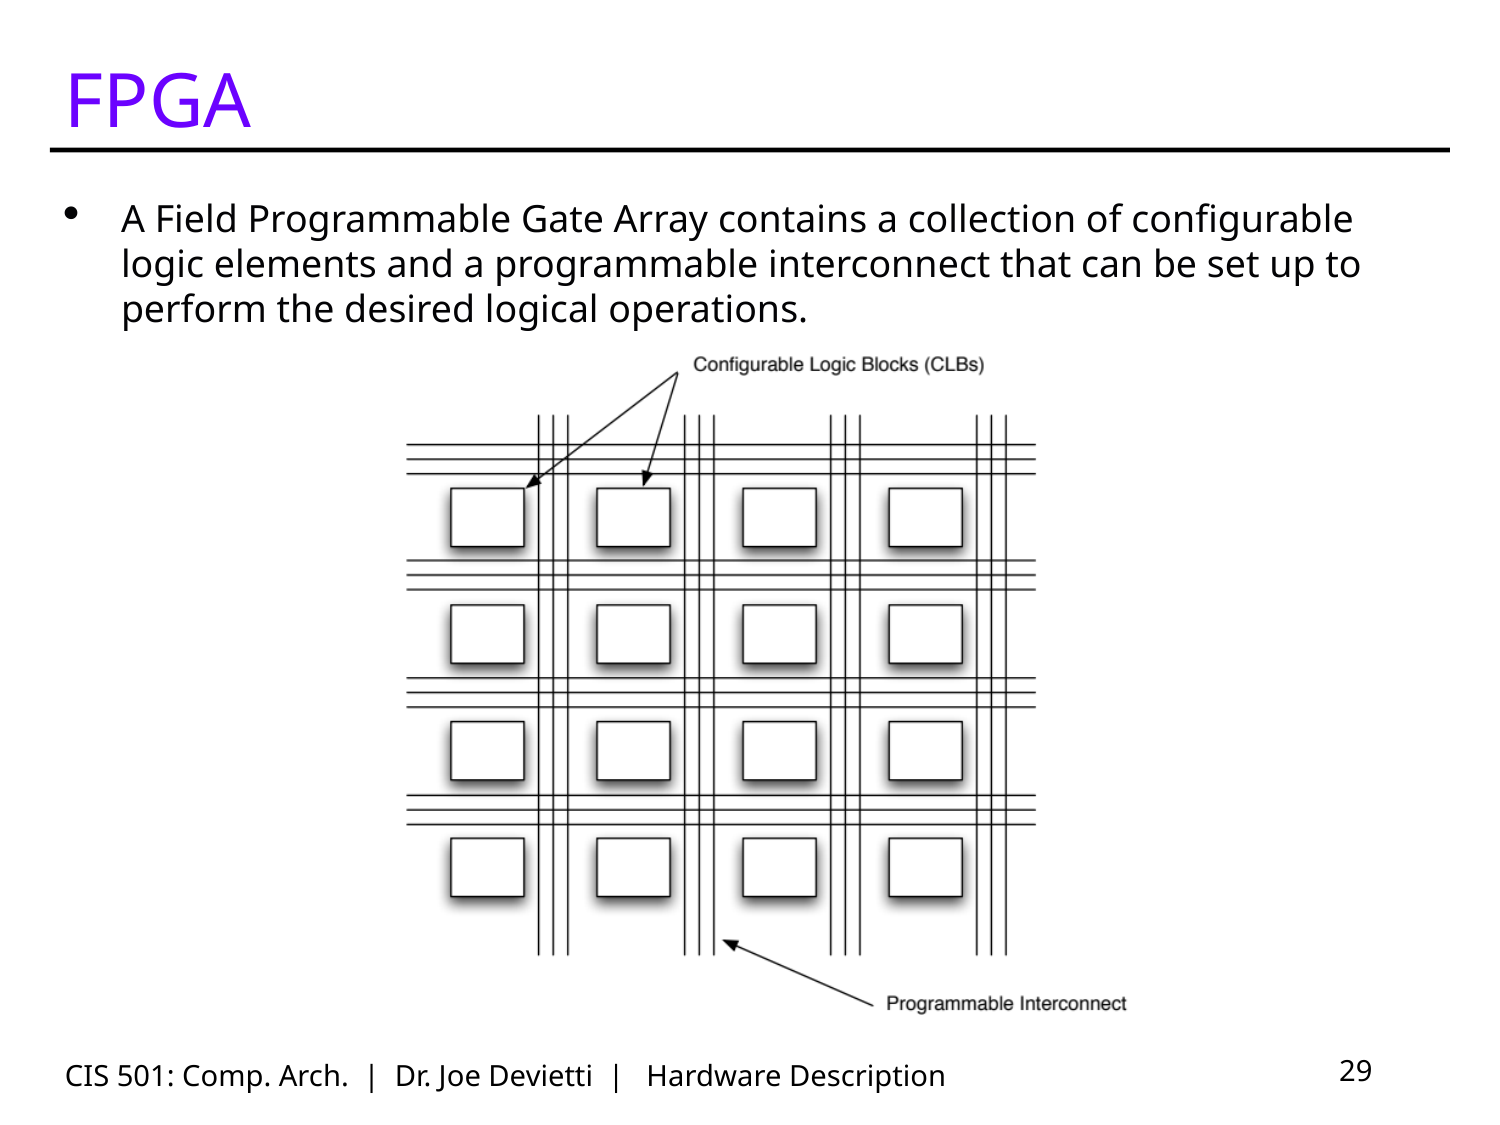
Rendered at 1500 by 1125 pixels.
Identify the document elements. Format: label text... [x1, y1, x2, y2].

text_box CIS 501: Comp. Arch. | Dr. Joe Devietti | Hardware Description [49, 1049, 988, 1100]
picture [387, 337, 1150, 1031]
text_box <number> [1074, 1049, 1388, 1100]
text_box FPGA [49, 37, 1375, 150]
text_box A Field Programmable Gate Array contains a collection of configurable logic elements and a programmable interconnect that can be set up to perform the desired logical operations. [49, 187, 1450, 350]
